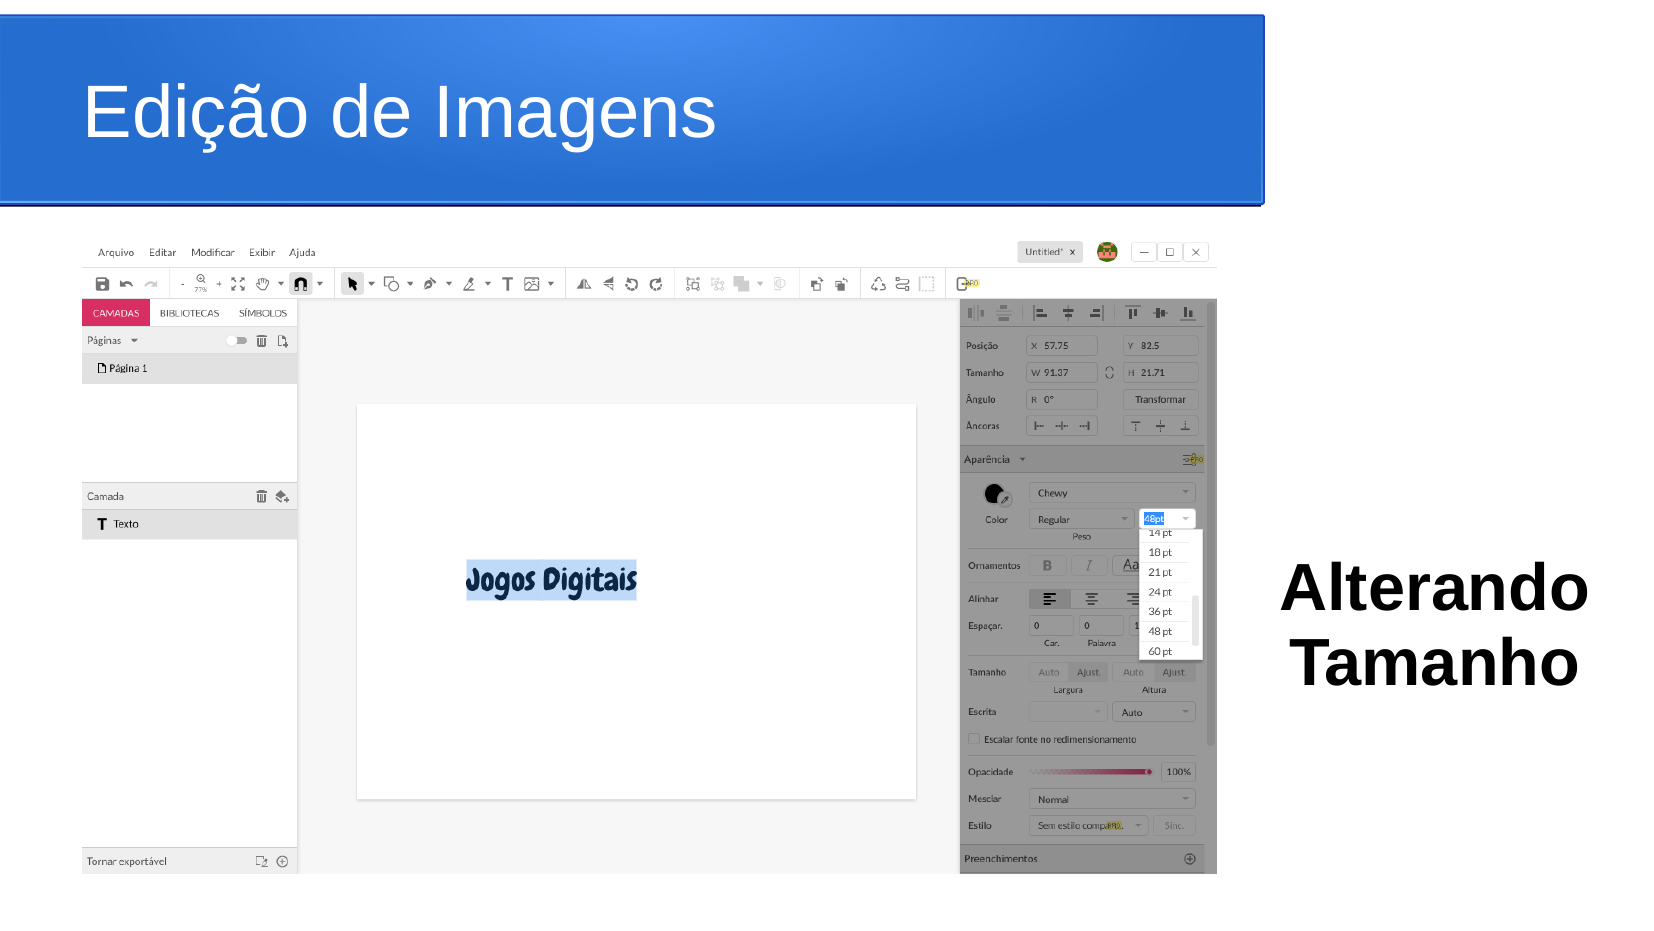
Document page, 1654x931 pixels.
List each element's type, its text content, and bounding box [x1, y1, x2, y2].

subtitle Alterando Tamanho [1217, 513, 1654, 737]
picture [82, 236, 1217, 875]
title Edição de Imagens [82, 35, 1235, 189]
